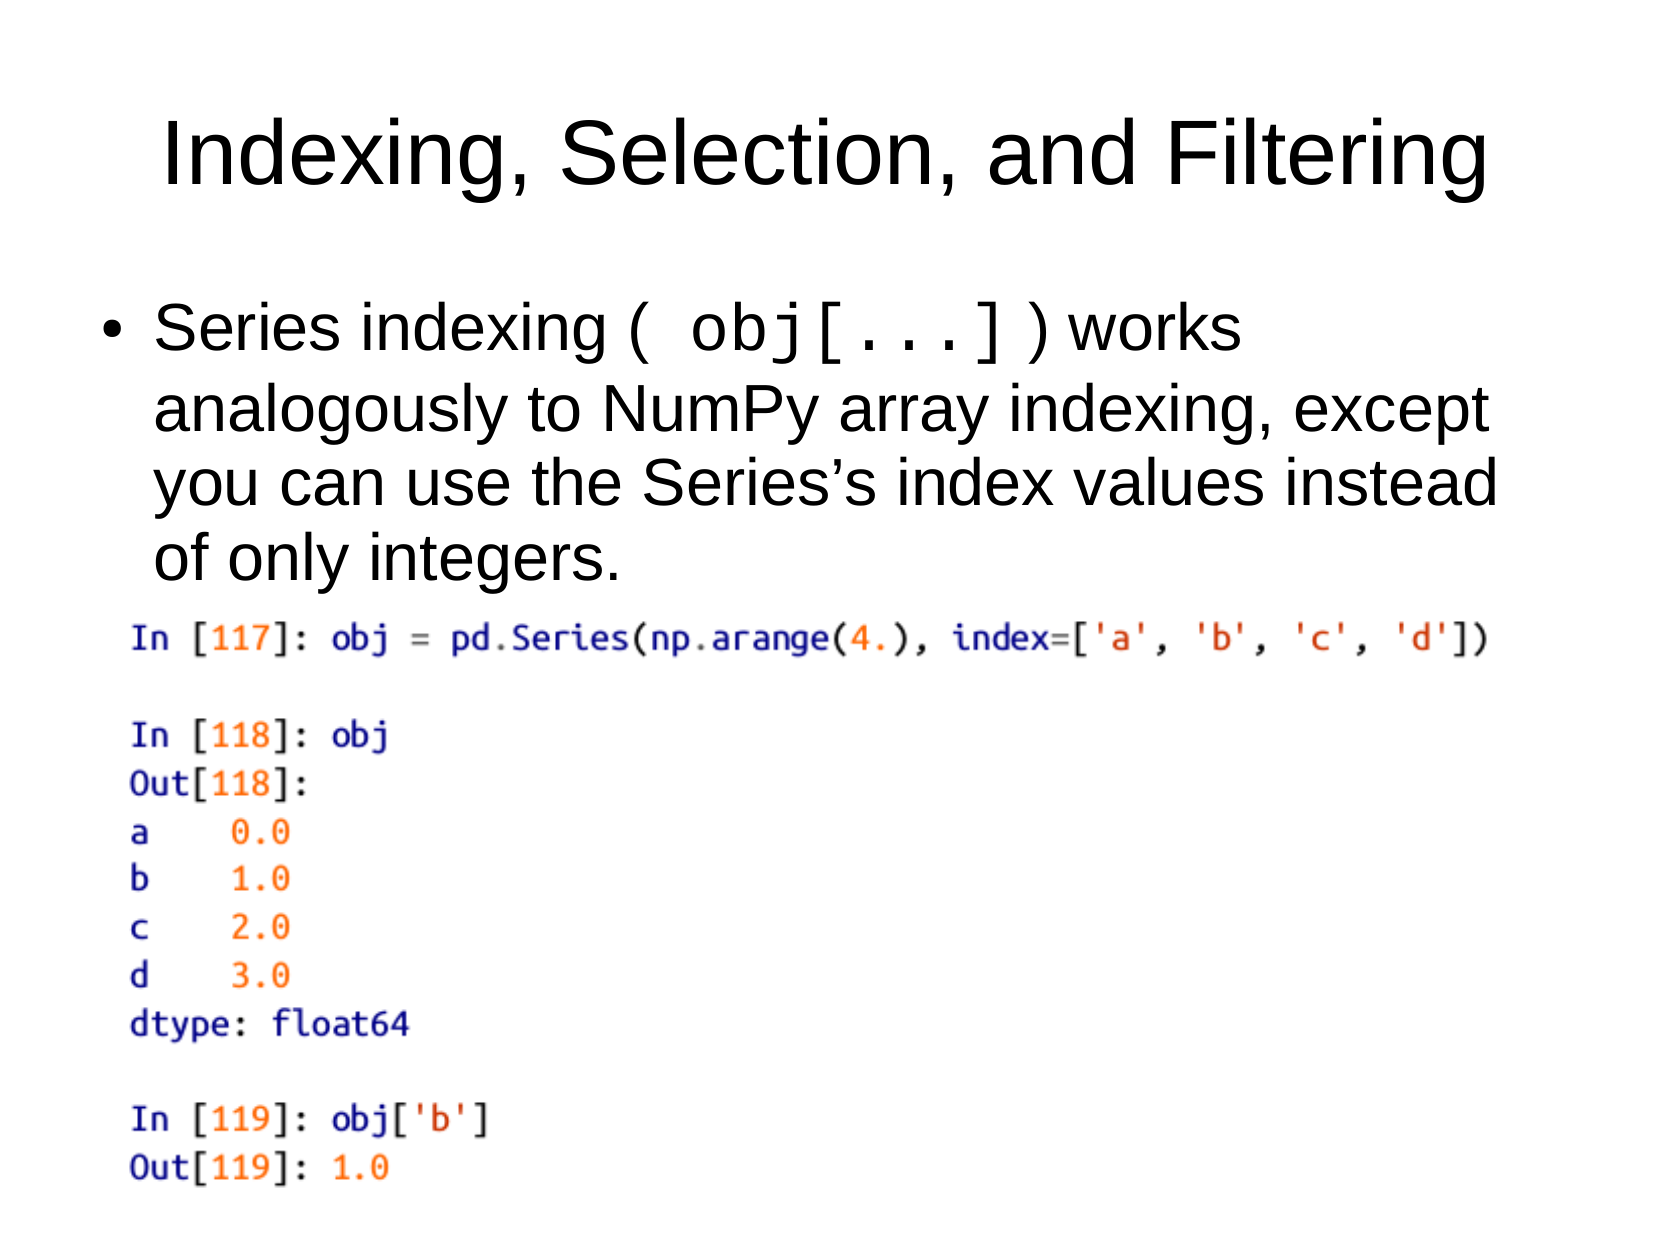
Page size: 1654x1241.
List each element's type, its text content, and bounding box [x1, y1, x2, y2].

list Series indexing ( obj[...] ) works analogously to NumPy array indexing, except you can use the Series’s index values instead of only integers. [82, 290, 1571, 1010]
title Indexing, Selection, and Filtering [82, 49, 1571, 257]
picture [122, 614, 1507, 1201]
